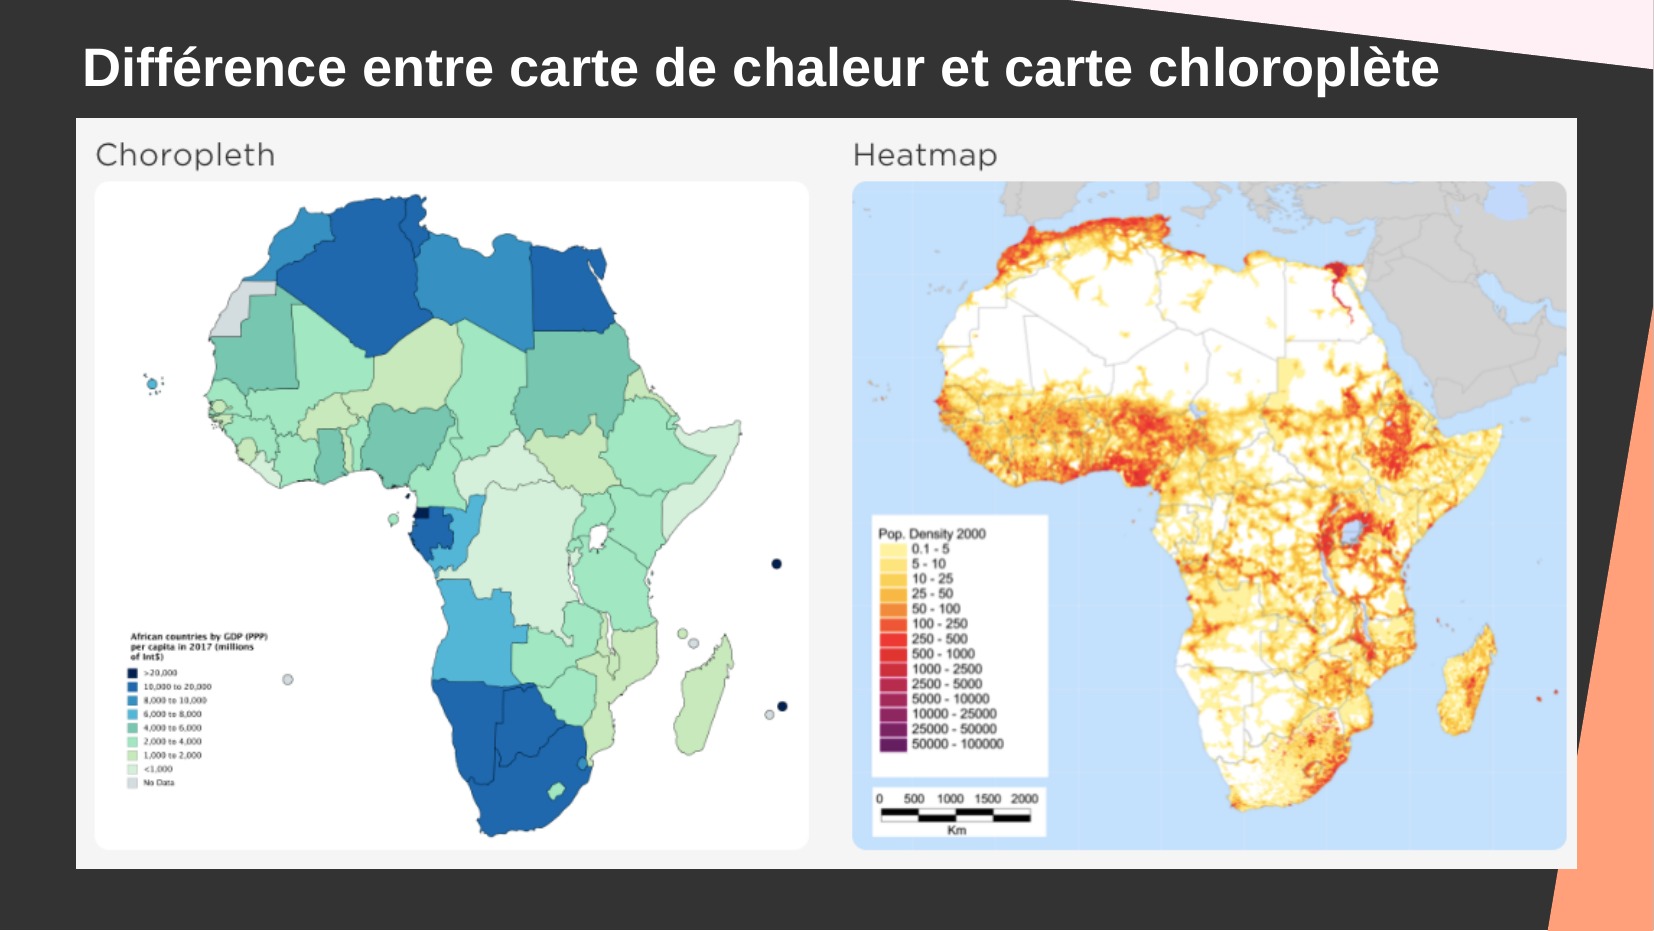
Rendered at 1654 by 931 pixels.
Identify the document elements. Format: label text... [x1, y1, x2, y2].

picture [76, 118, 1577, 869]
text_box [1068, 0, 1654, 70]
title Différence entre carte de chaleur et carte chloroplète [82, 37, 1571, 115]
text_box [1547, 301, 1654, 931]
